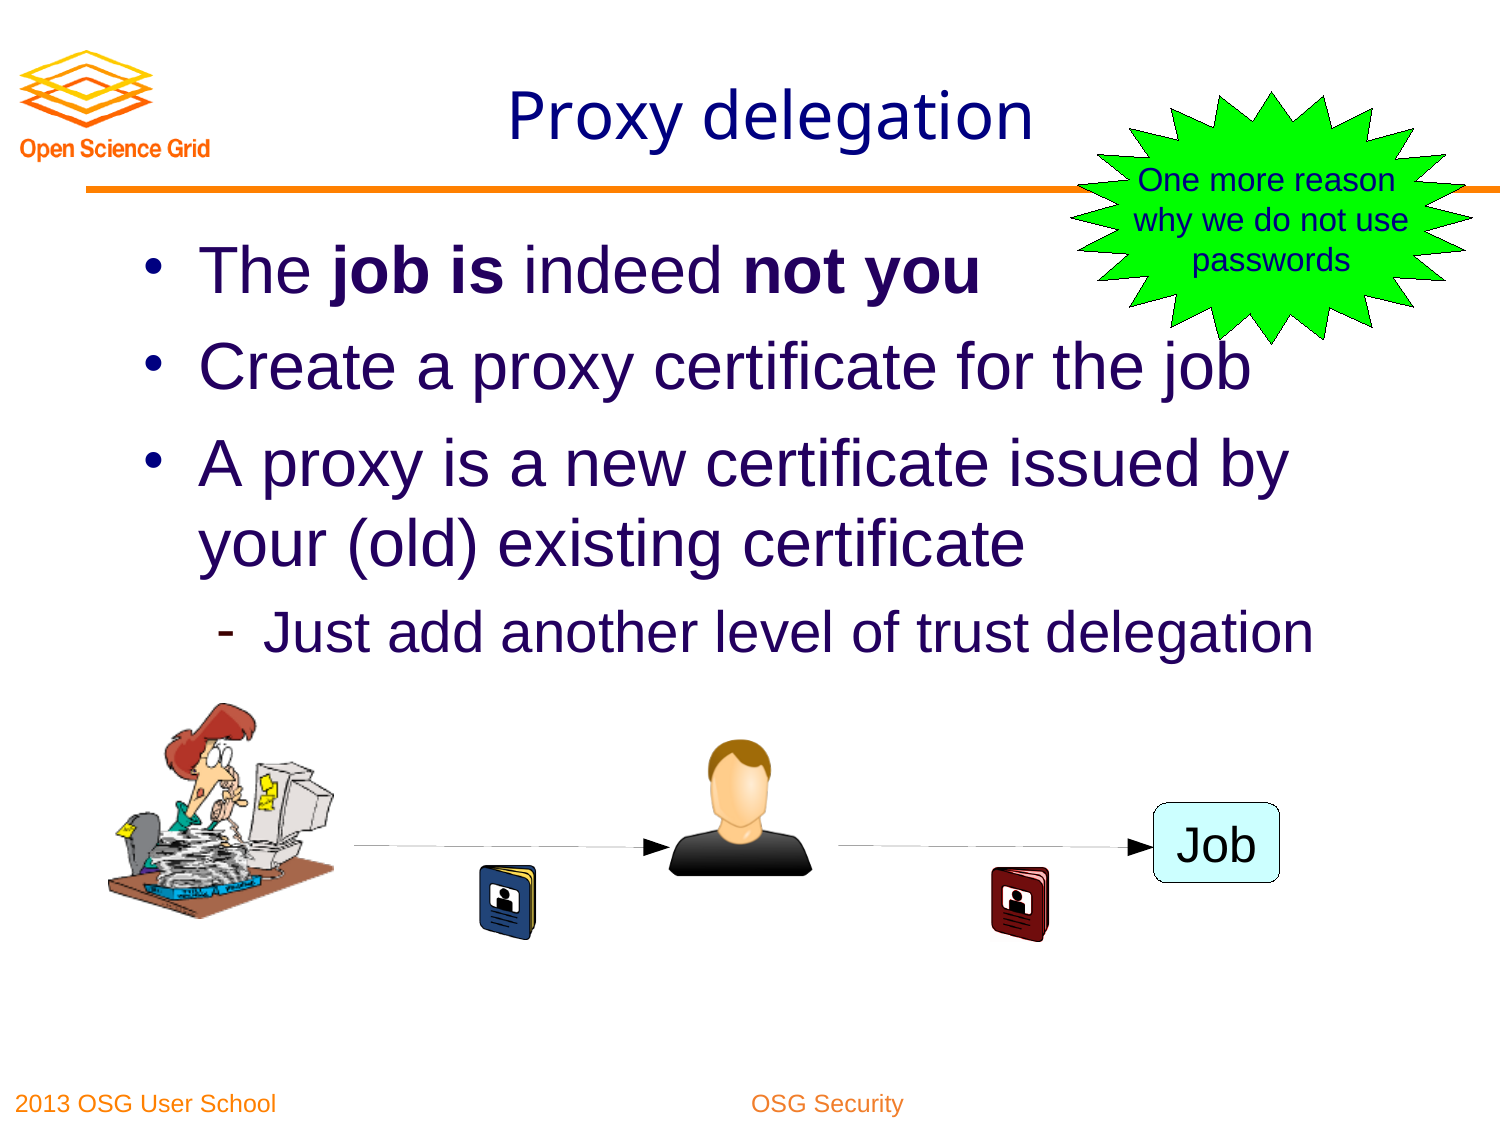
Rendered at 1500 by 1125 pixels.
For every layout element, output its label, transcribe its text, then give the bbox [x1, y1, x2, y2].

text_box One more reason why we do not use passwords [1070, 91, 1473, 345]
picture [0, 27, 201, 179]
title Proxy delegation [201, 18, 1342, 207]
picture [665, 729, 816, 880]
list The job is indeed not you Create a proxy certificate for the job A proxy is a new certificate issued by your (old) existing certificate Just add another level of trust delegation [127, 218, 1403, 962]
picture [478, 864, 537, 940]
picture [108, 703, 334, 919]
text_box Job [1153, 802, 1280, 883]
picture [990, 866, 1050, 942]
